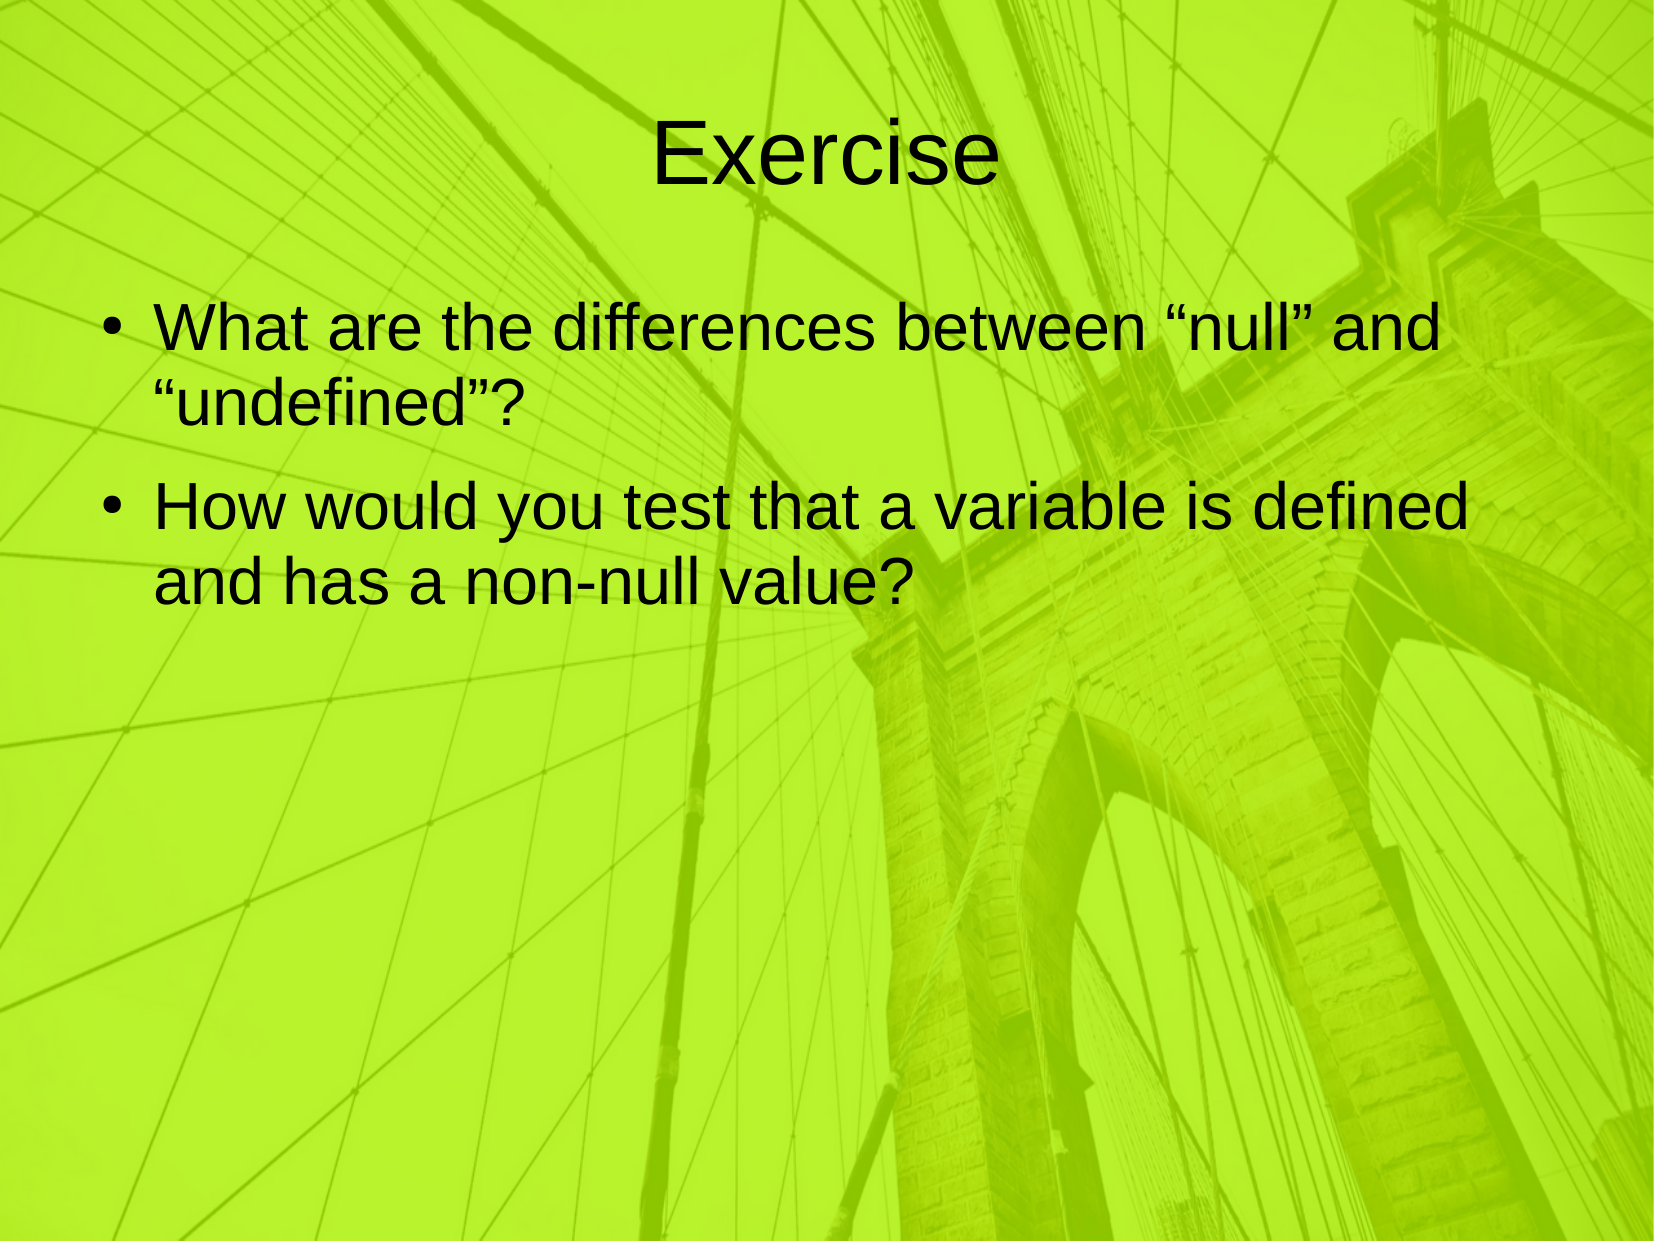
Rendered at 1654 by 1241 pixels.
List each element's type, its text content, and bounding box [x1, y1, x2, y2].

list What are the differences between “null” and “undefined”? How would you test that a variable is defined and has a non-null value? [82, 290, 1571, 1010]
picture [0, 0, 1654, 1241]
title Exercise [82, 49, 1571, 257]
